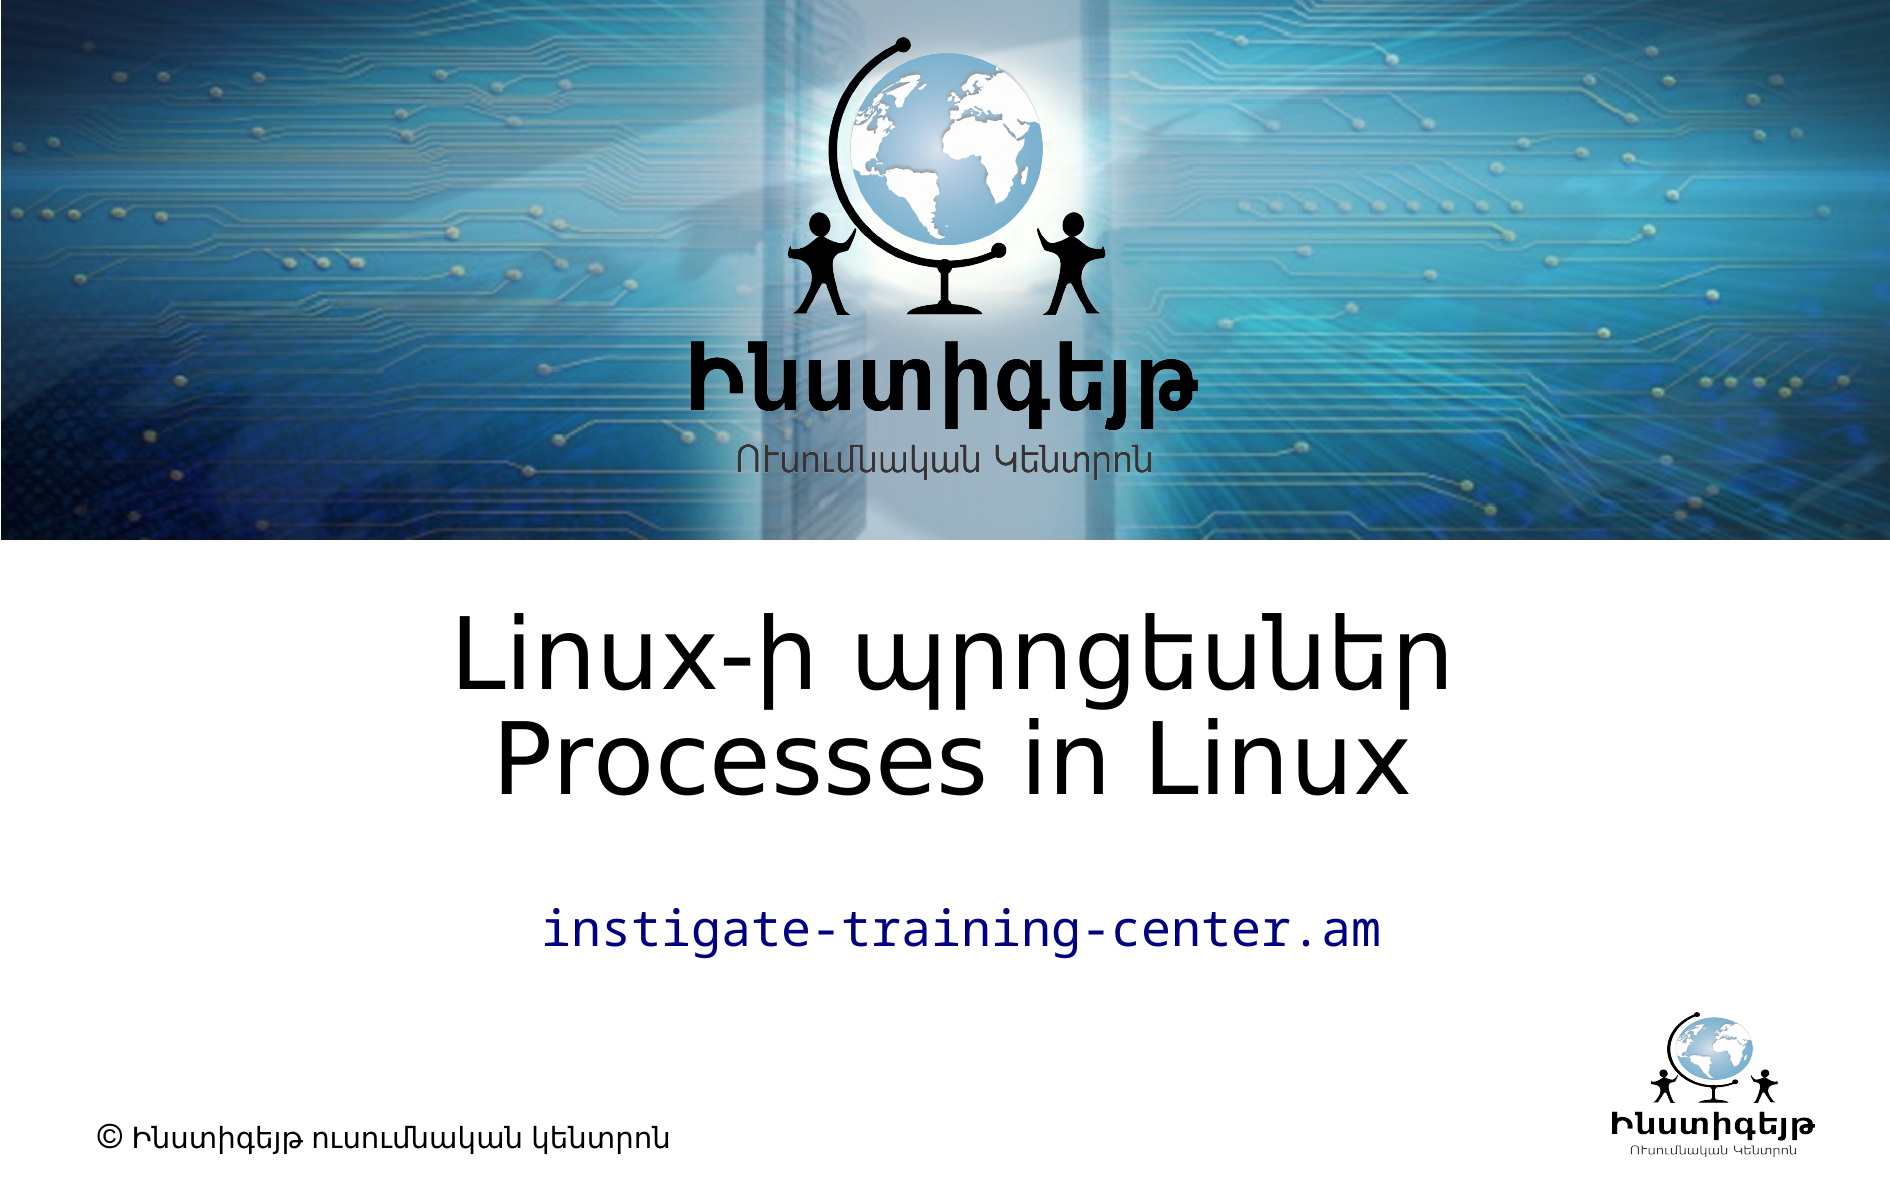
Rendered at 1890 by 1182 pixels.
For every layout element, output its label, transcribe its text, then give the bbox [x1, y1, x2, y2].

subtitle instigate-training-center.am [300, 889, 1623, 1009]
picture [1612, 1012, 1815, 1157]
title Linux-ի պրոցեսներ Processes in Linux [150, 598, 1757, 835]
picture [1, 0, 1890, 540]
